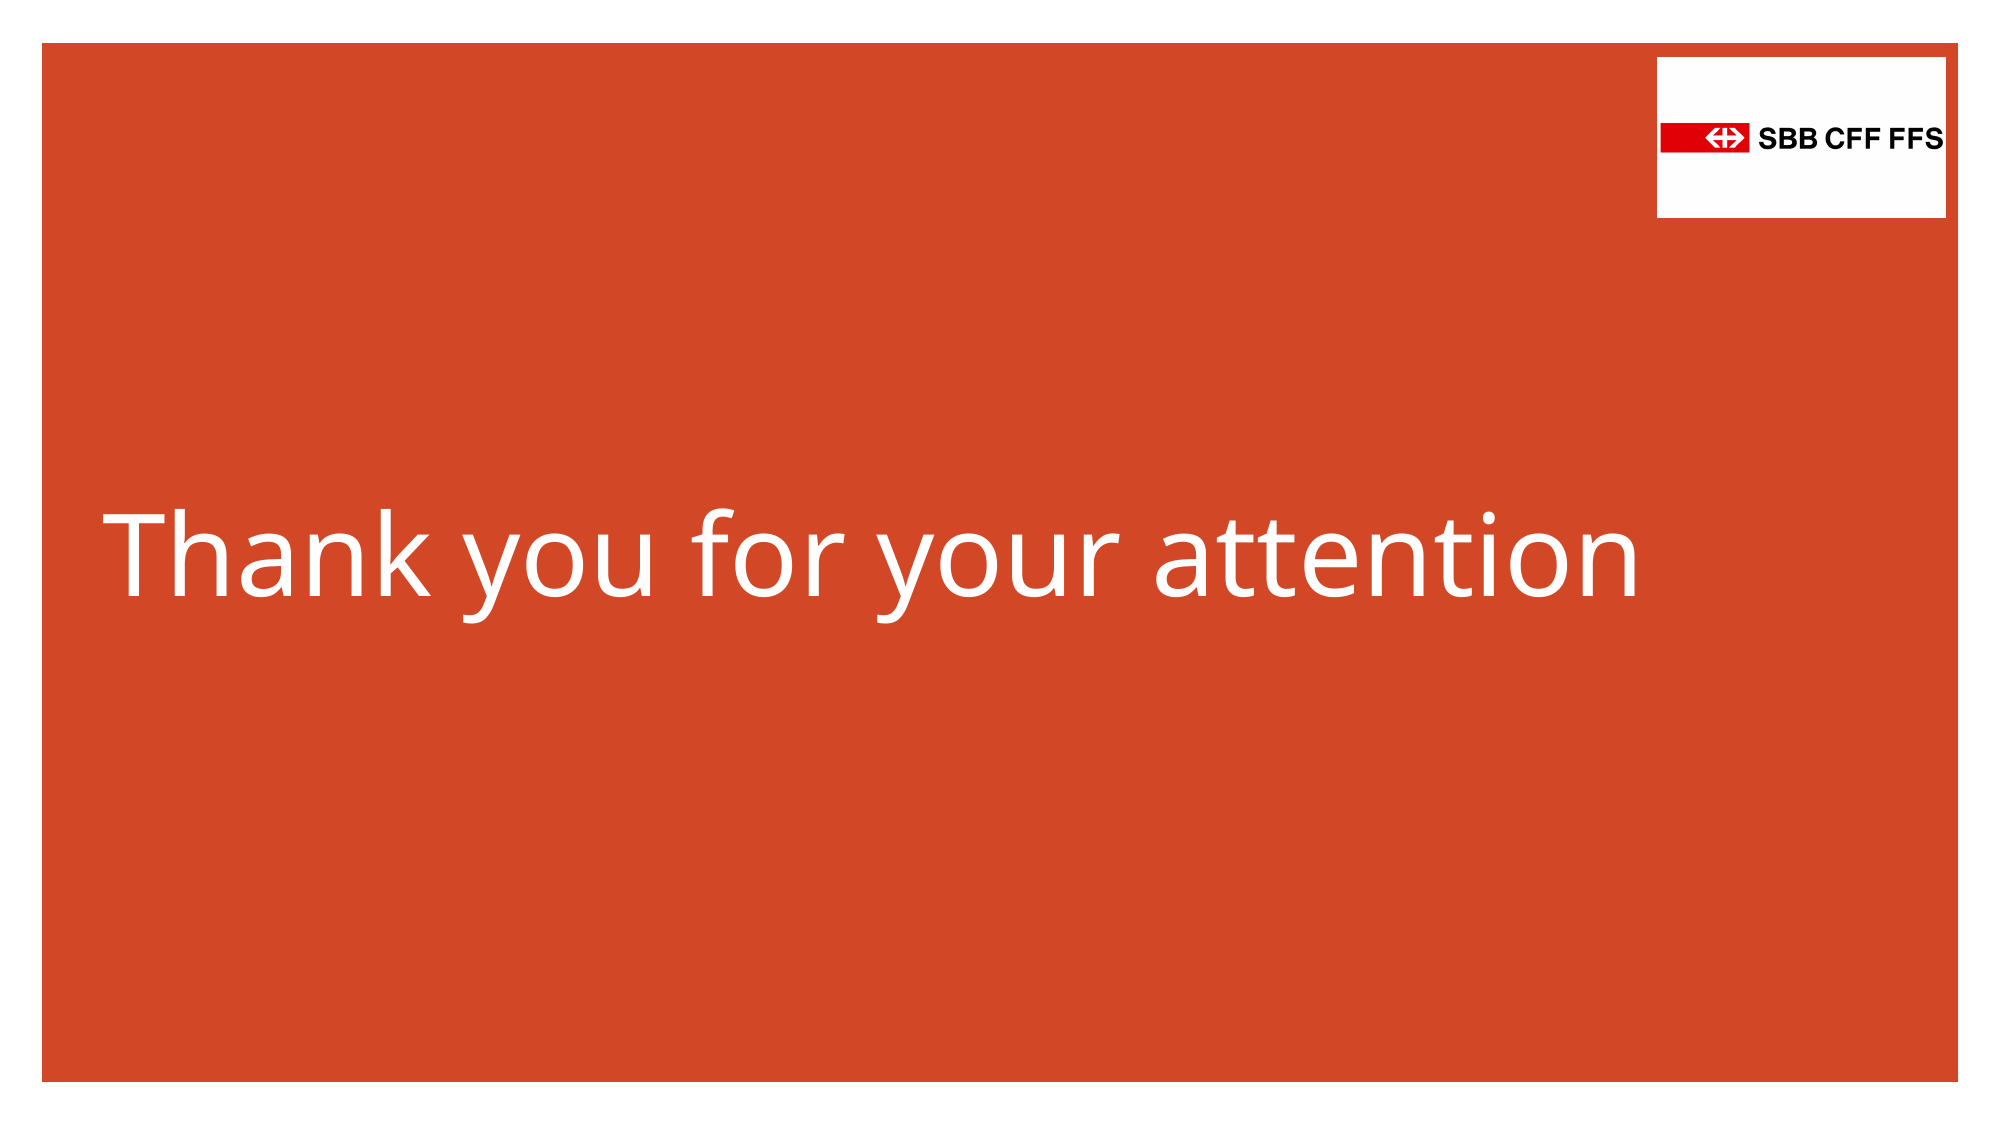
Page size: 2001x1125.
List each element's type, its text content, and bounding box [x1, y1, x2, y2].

picture [1657, 57, 1946, 218]
title Thank you for your attention [87, 137, 1886, 627]
